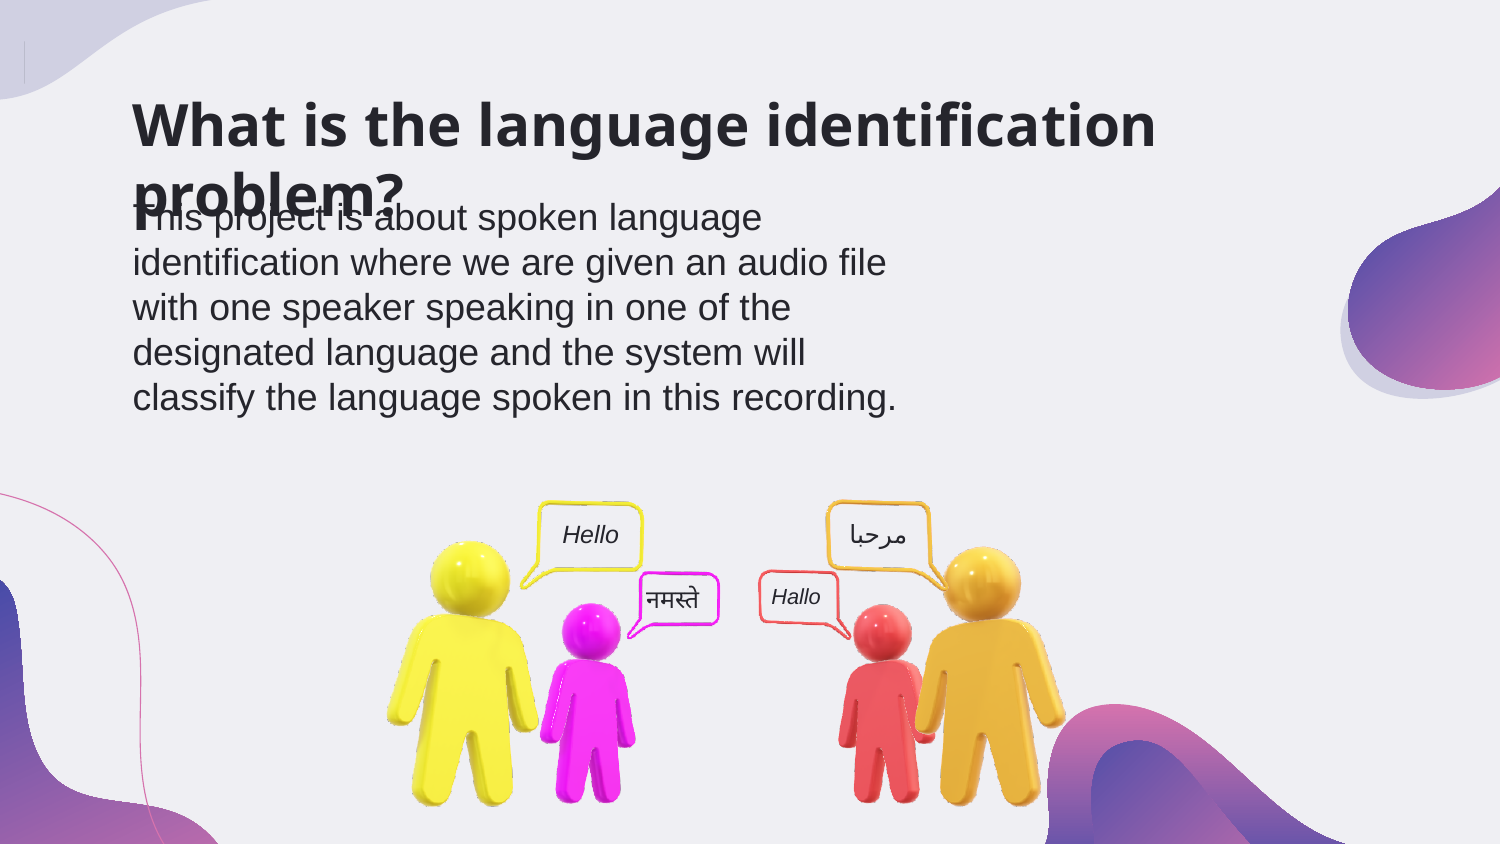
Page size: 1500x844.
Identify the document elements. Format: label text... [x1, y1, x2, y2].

text_box नमस्ते [631, 576, 748, 622]
title What is the language identification problem? [116, 72, 1383, 167]
text_box This project is about spoken language identification where we are given an audio file with one speaker speaking in one of the designated language and the system will classify the language spoken in this recording. [117, 185, 914, 426]
picture [355, 491, 1073, 844]
text_box Hello [547, 510, 664, 556]
text_box Hallo [756, 574, 873, 617]
text_box مرحبا [834, 510, 951, 556]
